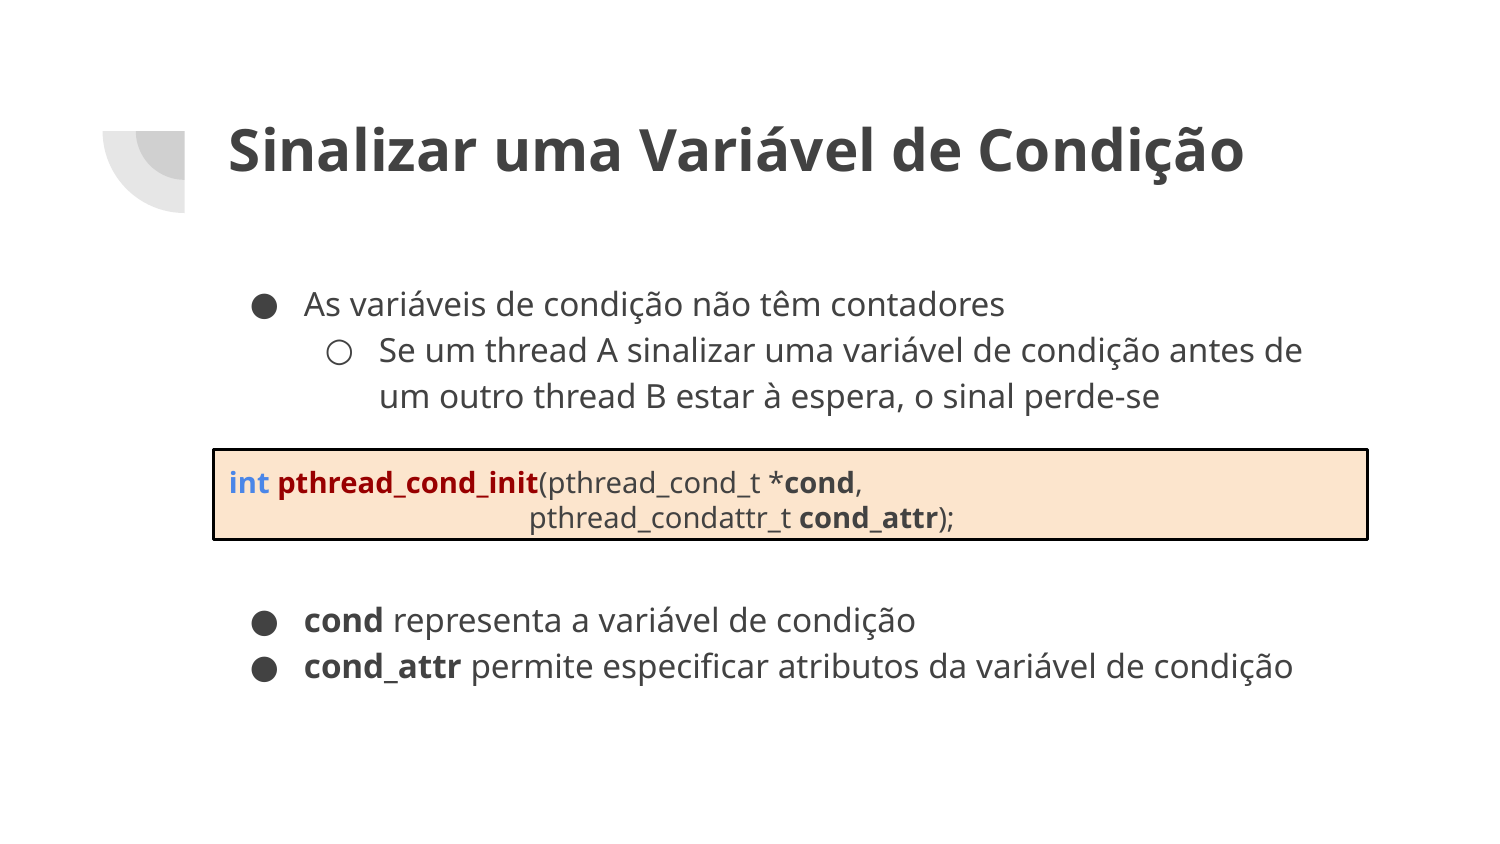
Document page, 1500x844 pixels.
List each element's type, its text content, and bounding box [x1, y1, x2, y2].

text_box int pthread_cond_init(pthread_cond_t *cond, pthread_condattr_t cond_attr); [213, 449, 1368, 540]
title Sinalizar uma Variável de Condição [213, 98, 1368, 262]
list cond representa a variável de condição cond_attr permite especificar atributos da variável de condição [213, 578, 1368, 766]
list As variáveis de condição não têm contadores Se um thread A sinalizar uma variável de condição antes de um outro thread B estar à espera, o sinal perde-se [213, 262, 1368, 449]
